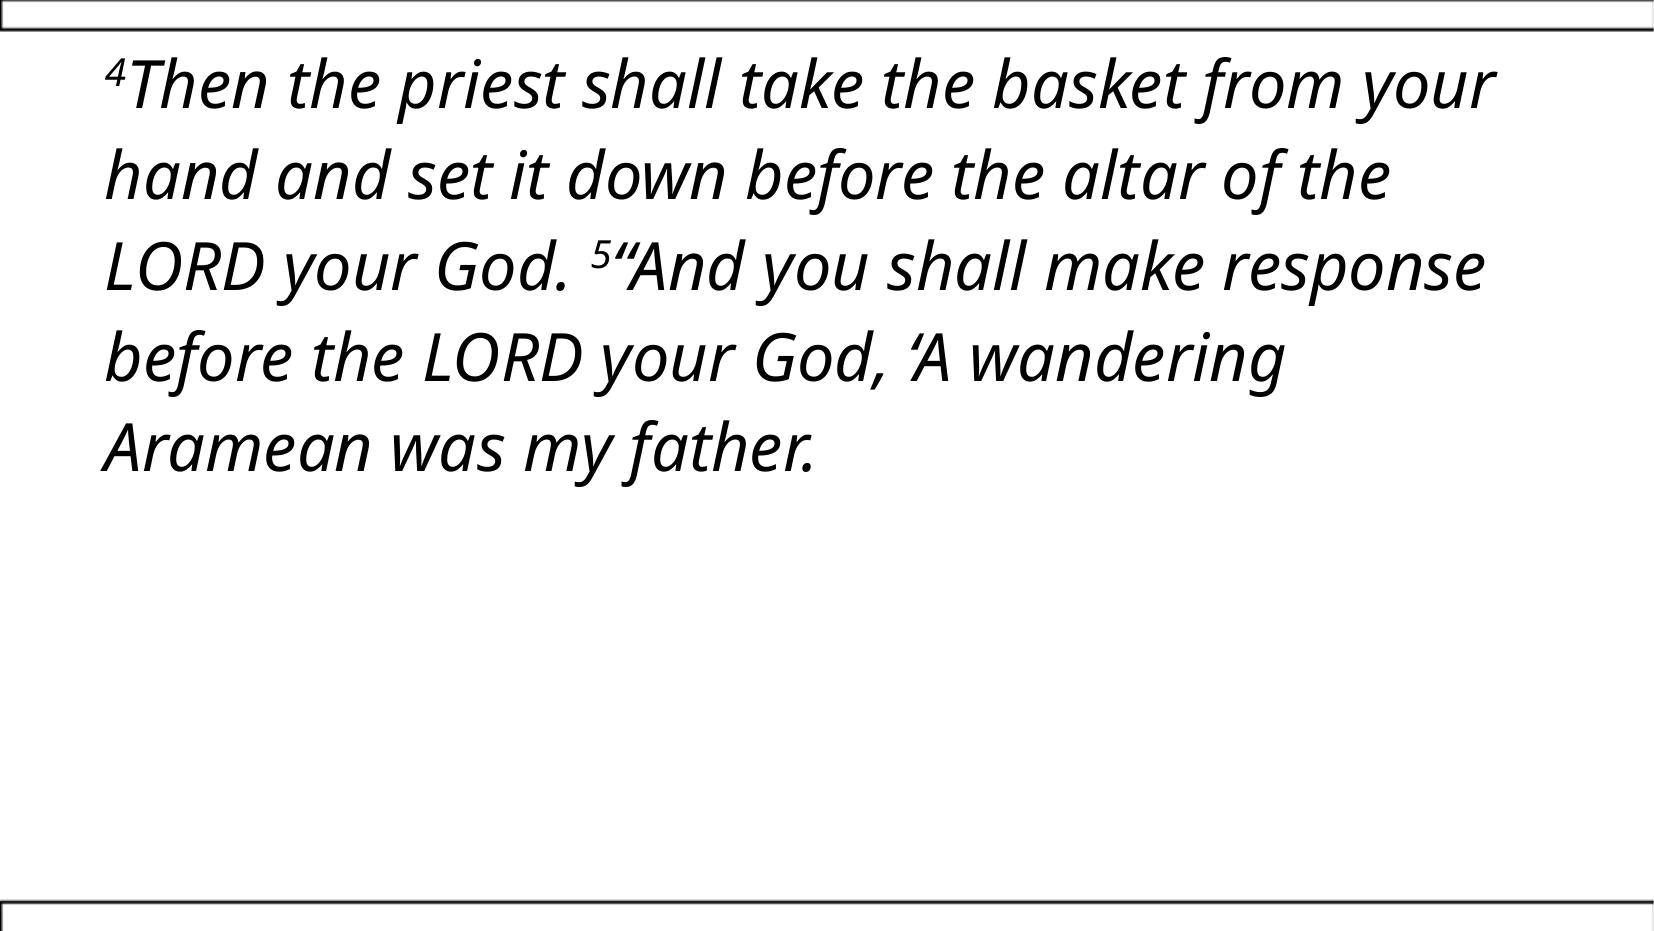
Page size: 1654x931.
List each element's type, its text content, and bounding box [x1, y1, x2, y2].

text_box 4Then the priest shall take the basket from your hand and set it down before the altar of the LORD your God. 5“And you shall make response before the LORD your God, ‘A wandering Aramean was my father. [90, 30, 1576, 489]
picture [0, 0, 1654, 931]
